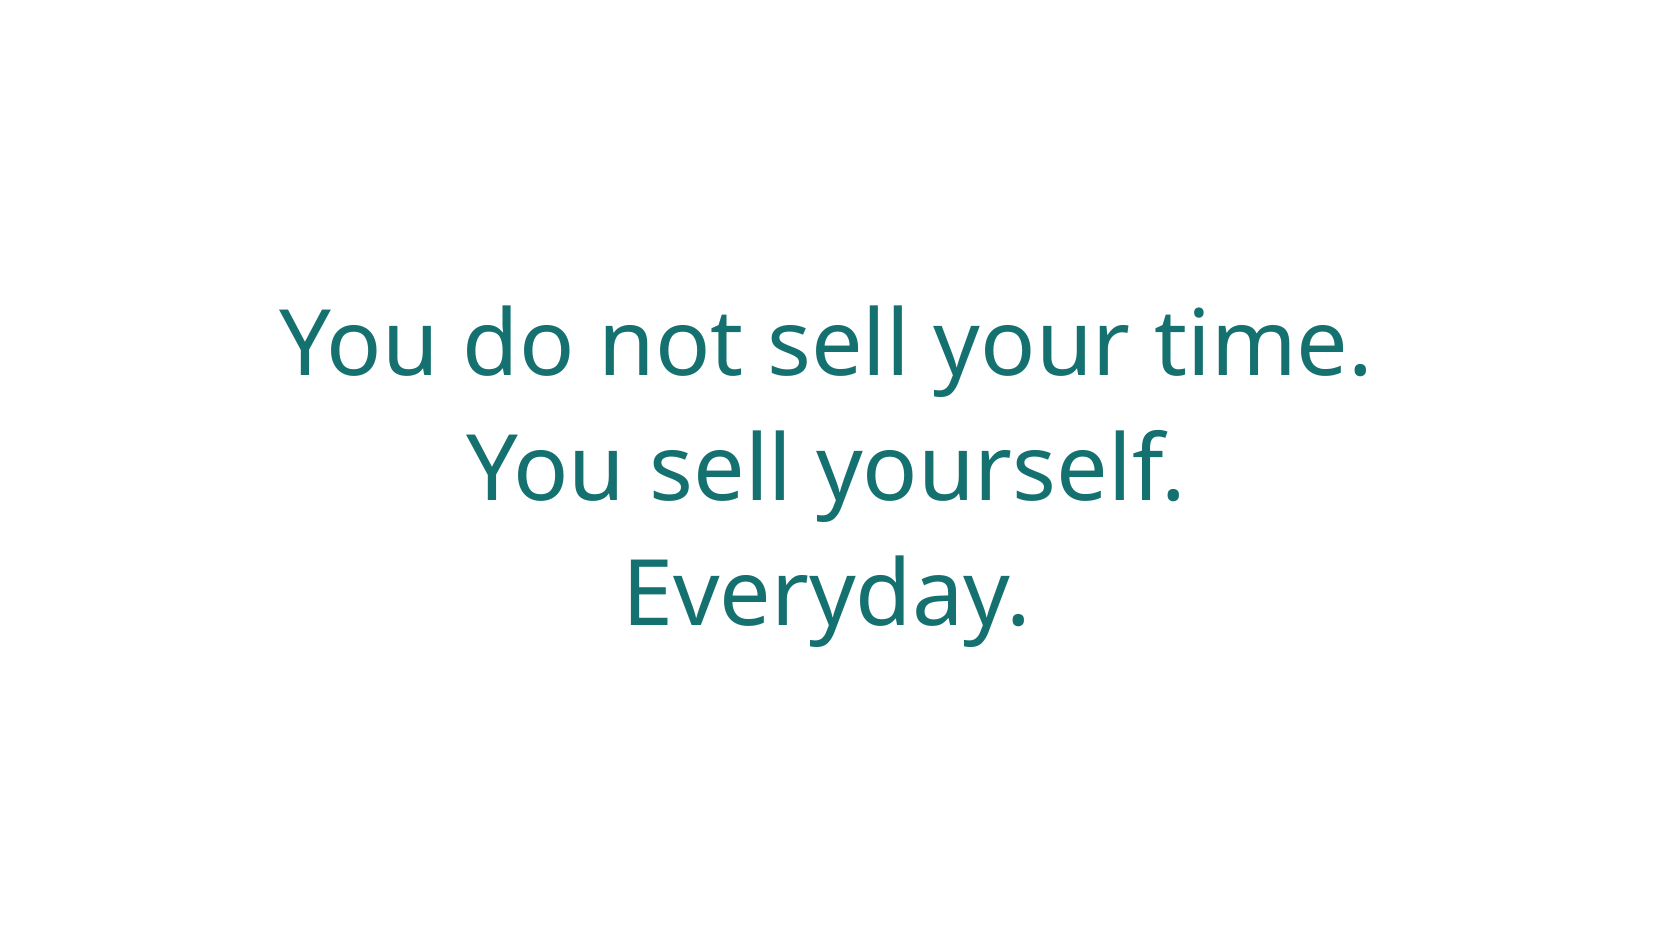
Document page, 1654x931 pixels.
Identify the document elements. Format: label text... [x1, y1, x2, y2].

text_box You do not sell your time. You sell yourself. Everyday. [236, 0, 1418, 931]
